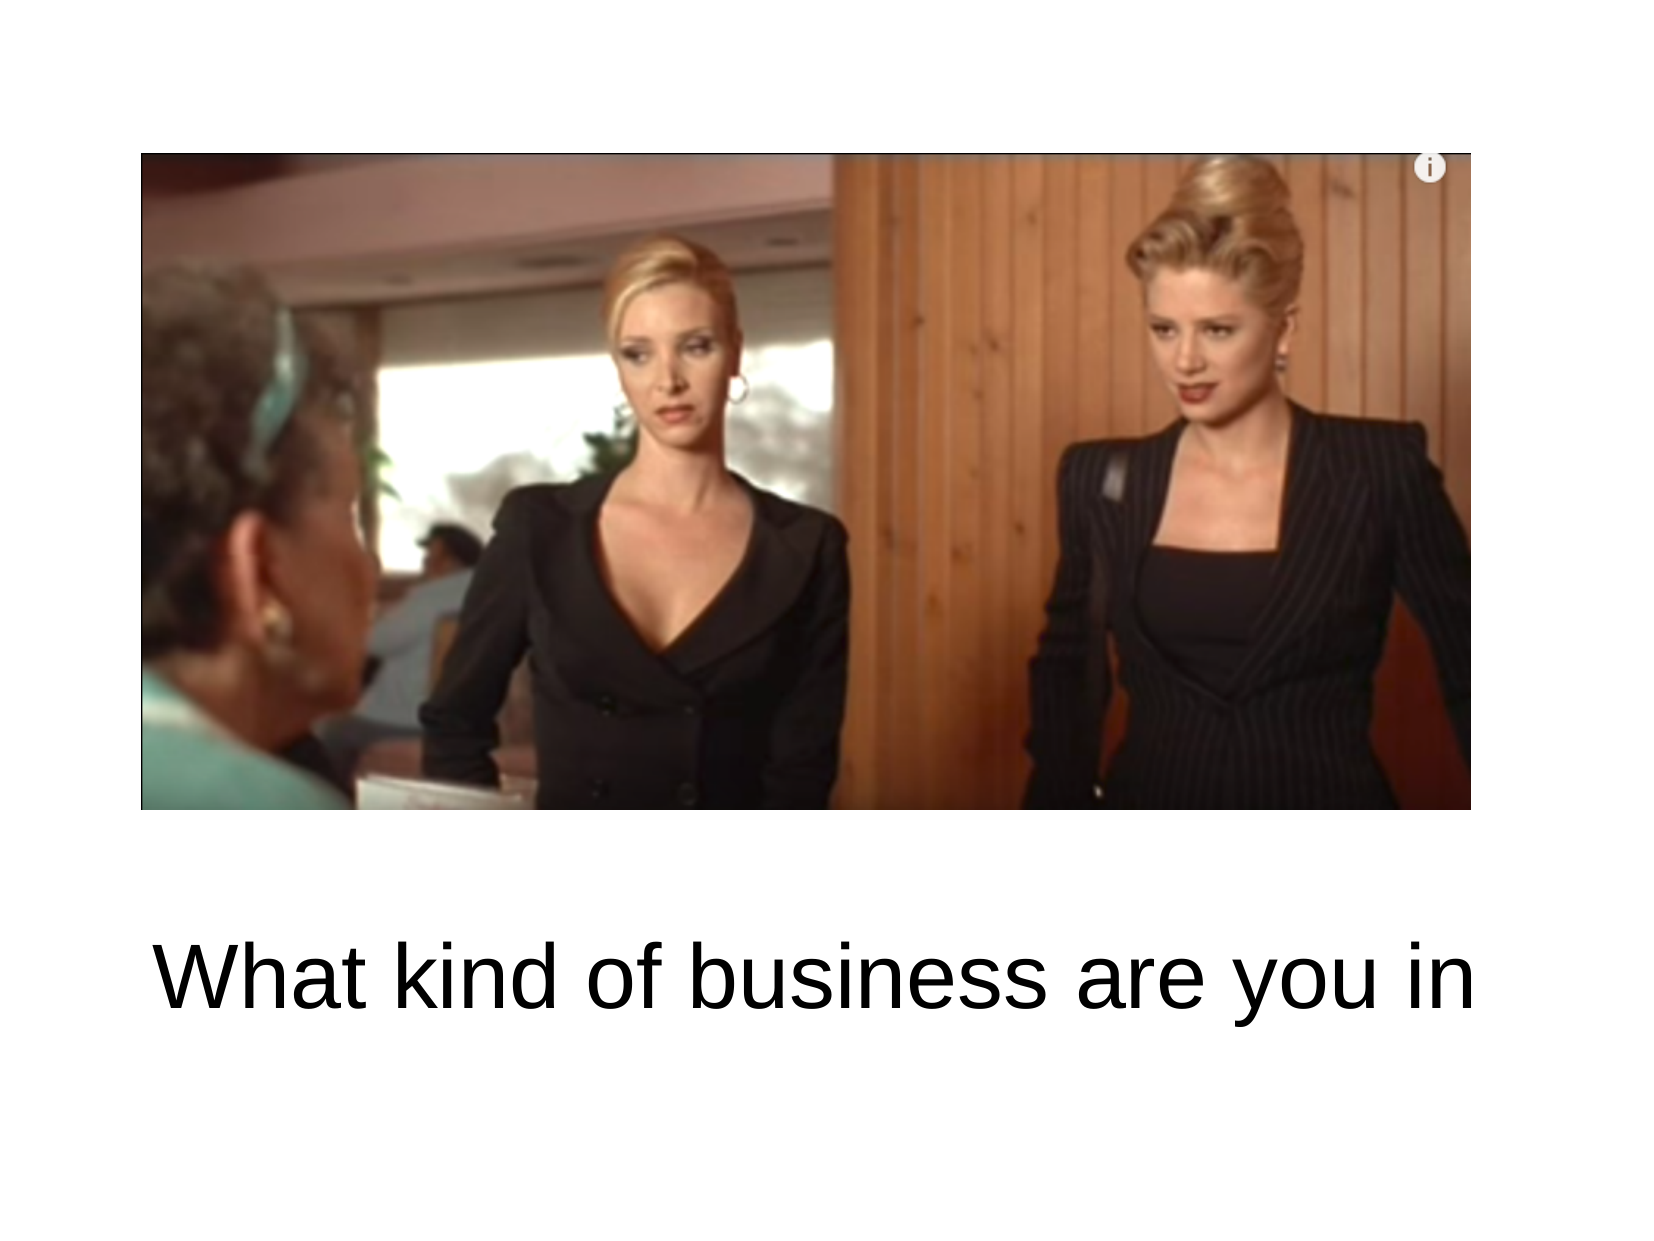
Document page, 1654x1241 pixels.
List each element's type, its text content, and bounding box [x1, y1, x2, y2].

picture [141, 153, 1471, 811]
title What kind of business are you in [71, 872, 1561, 1081]
